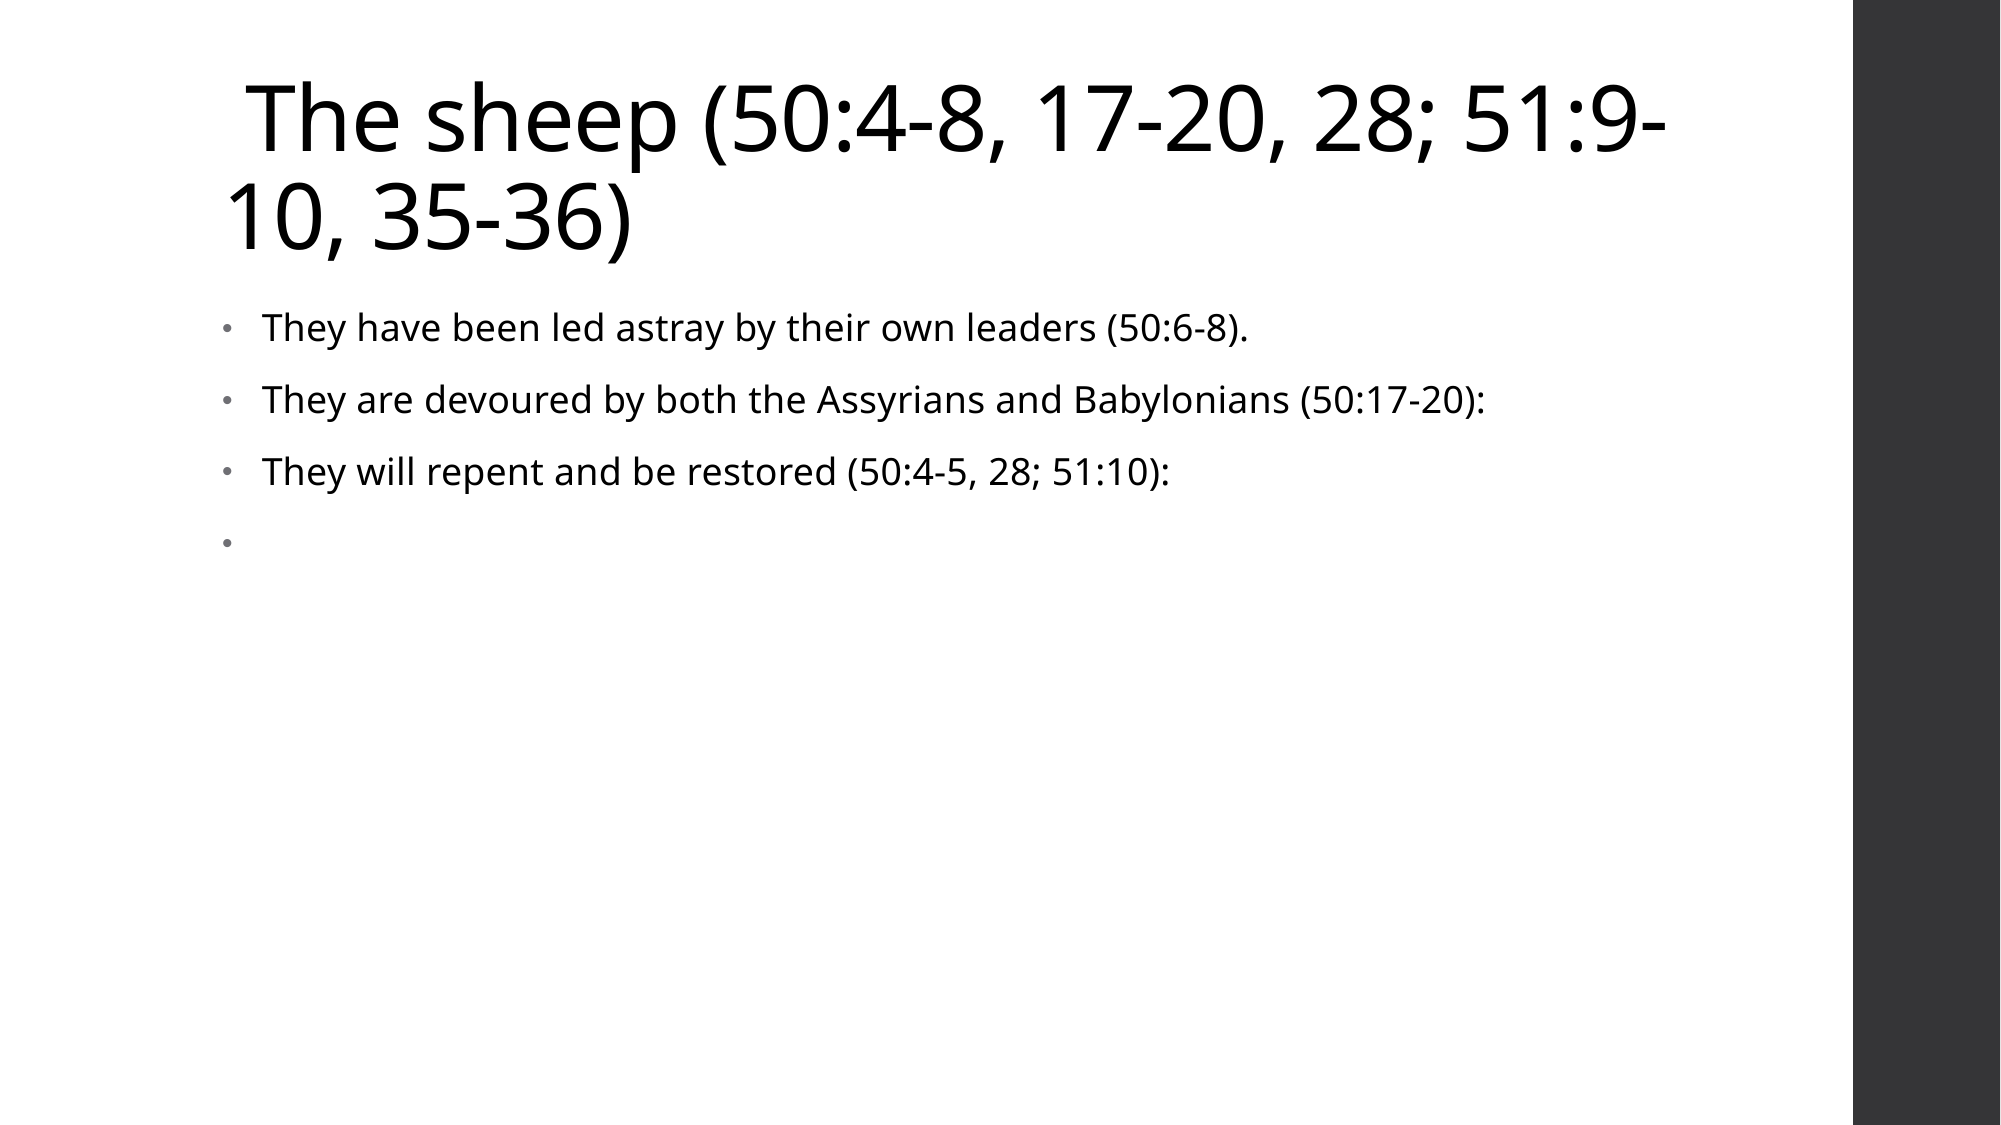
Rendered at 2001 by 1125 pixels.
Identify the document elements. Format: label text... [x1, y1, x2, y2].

title The sheep (50:4-8, 17-20, 28; 51:9-10, 35-36) [206, 60, 1797, 278]
list They have been led astray by their own leaders (50:6-8). They are devoured by both the Assyrians and Babylonians (50:17-20): They will repent and be restored (50:4-5, 28; 51:10): [206, 299, 1617, 1014]
